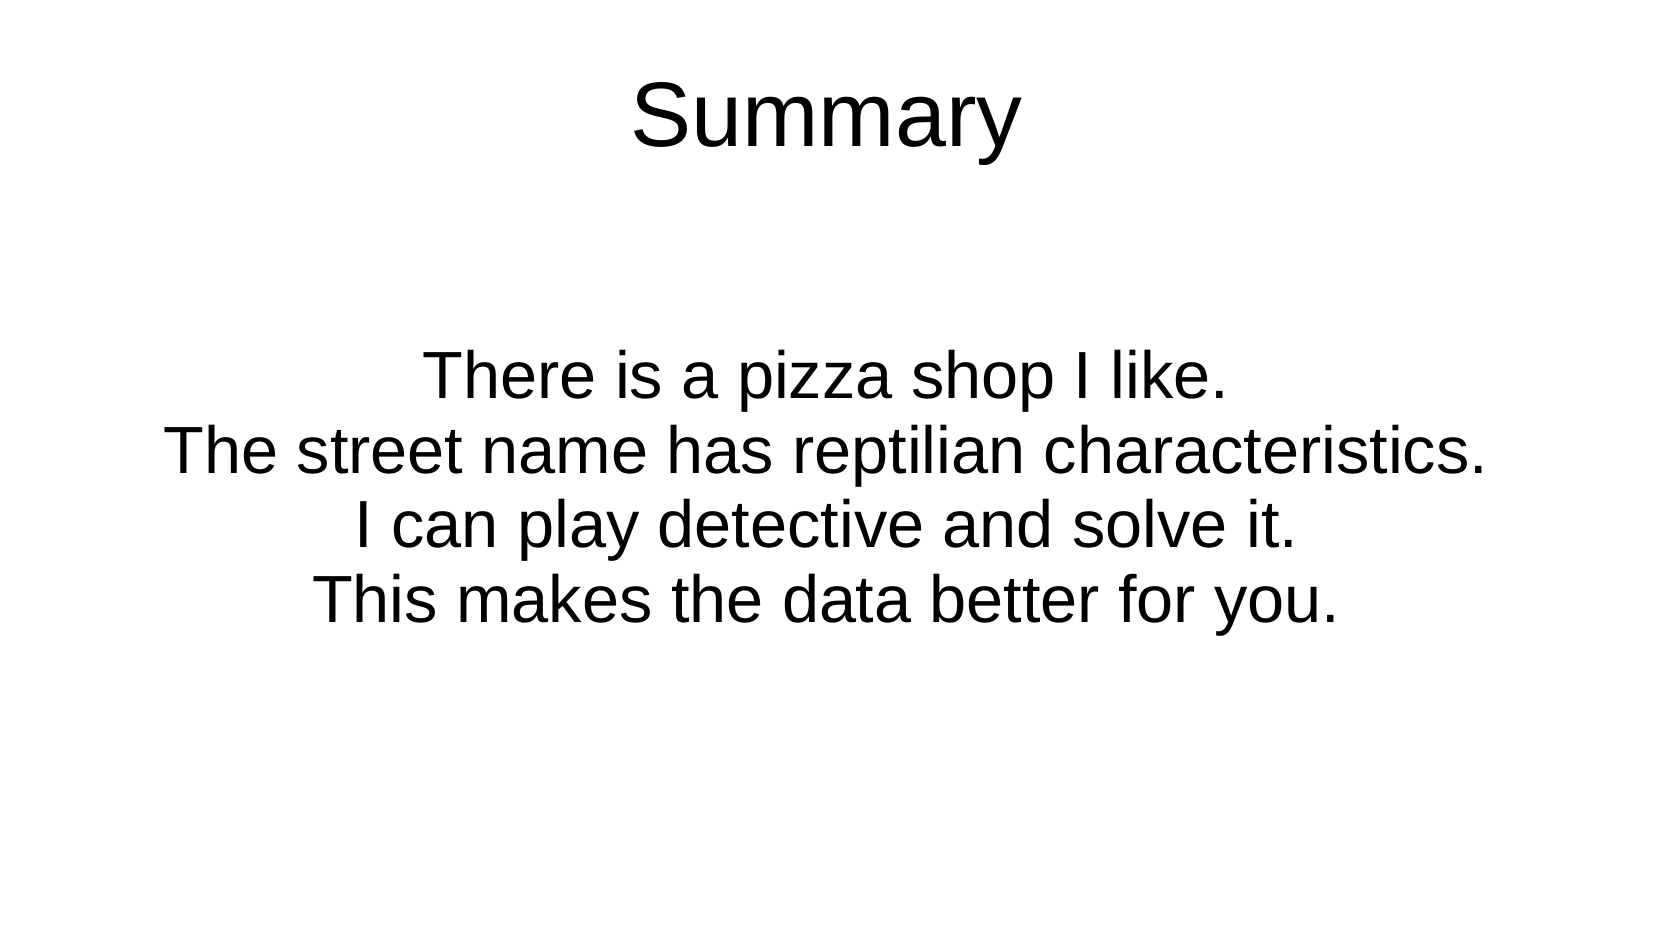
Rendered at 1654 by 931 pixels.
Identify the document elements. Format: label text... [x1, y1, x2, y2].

title Summary [82, 37, 1571, 193]
subtitle There is a pizza shop I like. The street name has reptilian characteristics. I can play detective and solve it. This makes the data better for you. [82, 217, 1571, 758]
